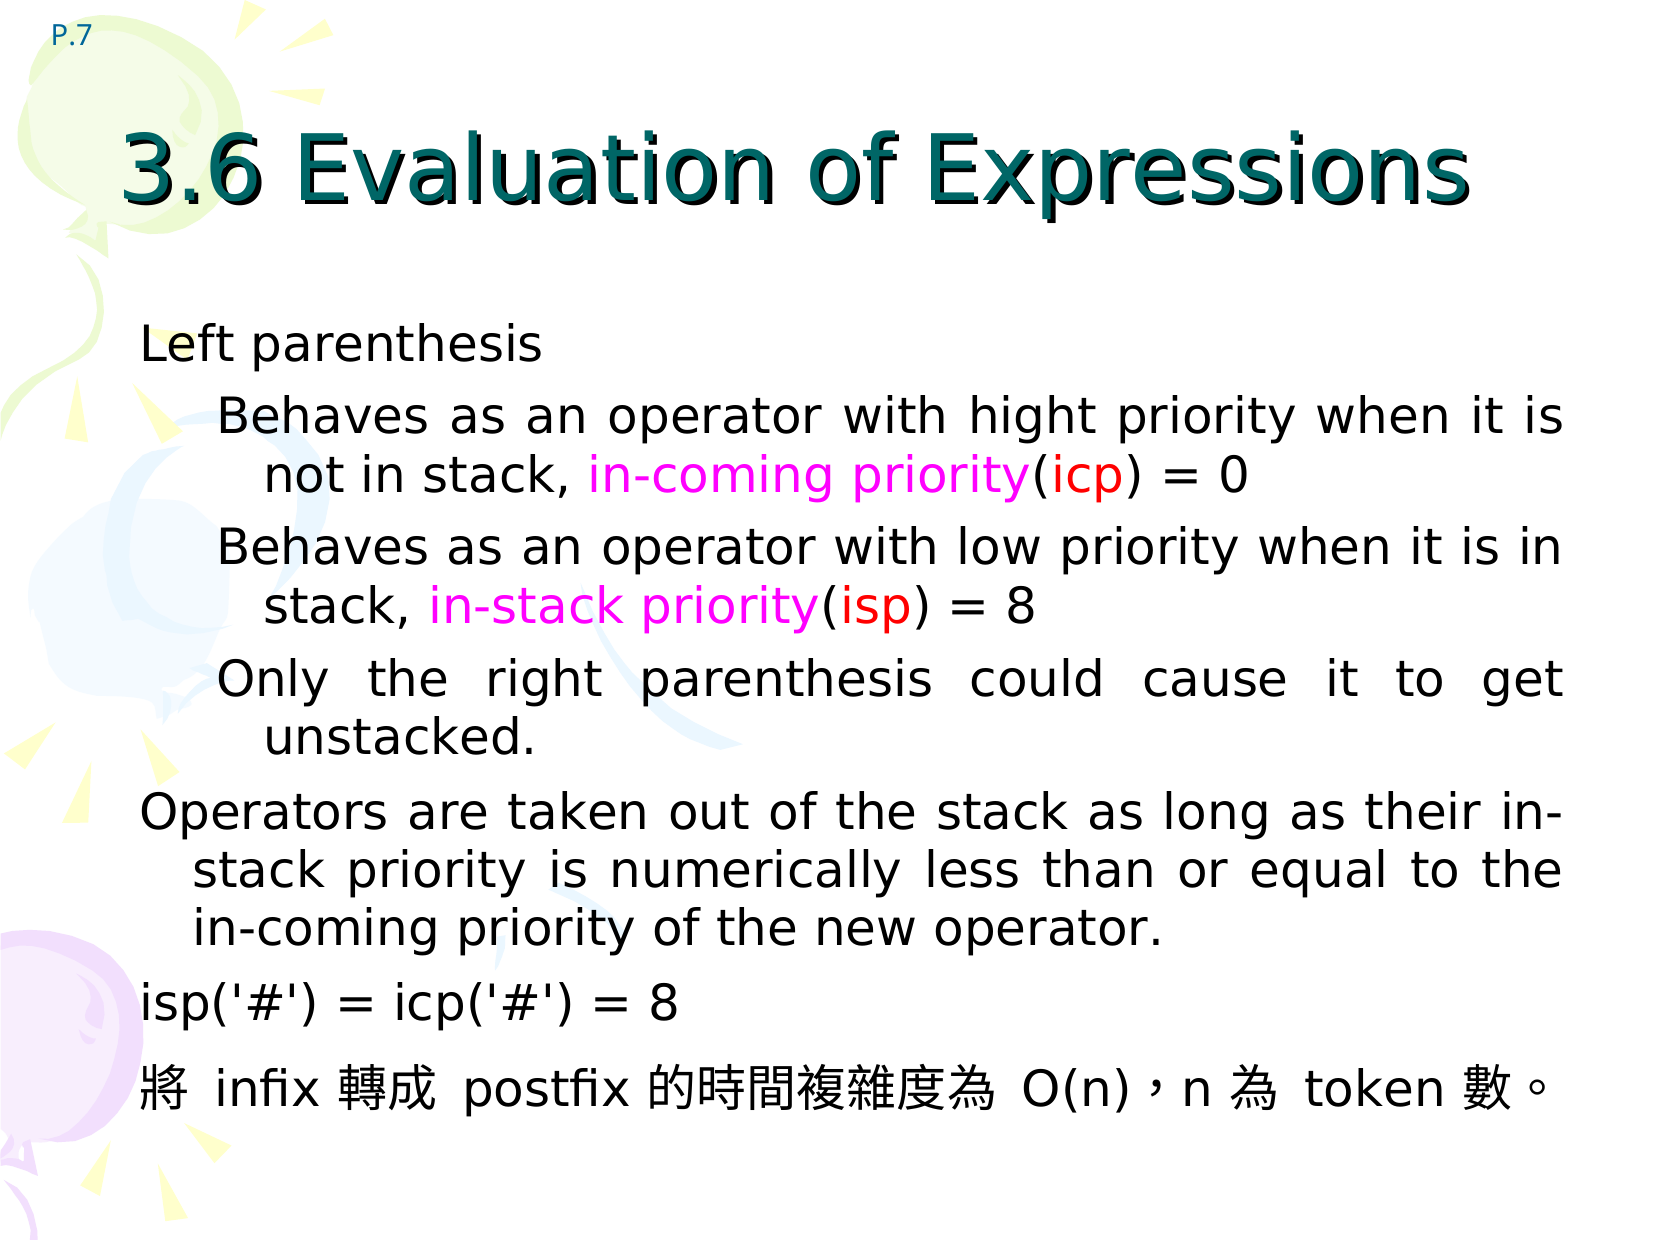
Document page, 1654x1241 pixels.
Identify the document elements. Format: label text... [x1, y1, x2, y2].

list Left parenthesis Behaves as an operator with hight priority when it is not in stack, in-coming priority(icp) = 0 Behaves as an operator with low priority when it is in stack, in-stack priority(isp) = 8 Only the right parenthesis could cause it to get unstacked. Operators are taken out of the stack as long as their in-stack priority is numerically less than or equal to the in-coming priority of the new operator. isp('#') = icp('#') = 8 將 infix 轉成 postfix 的時間複雜度為 O(n)，n 為 token 數。 [121, 314, 1565, 1158]
title 3.6 Evaluation of Expressions [55, 71, 1534, 271]
